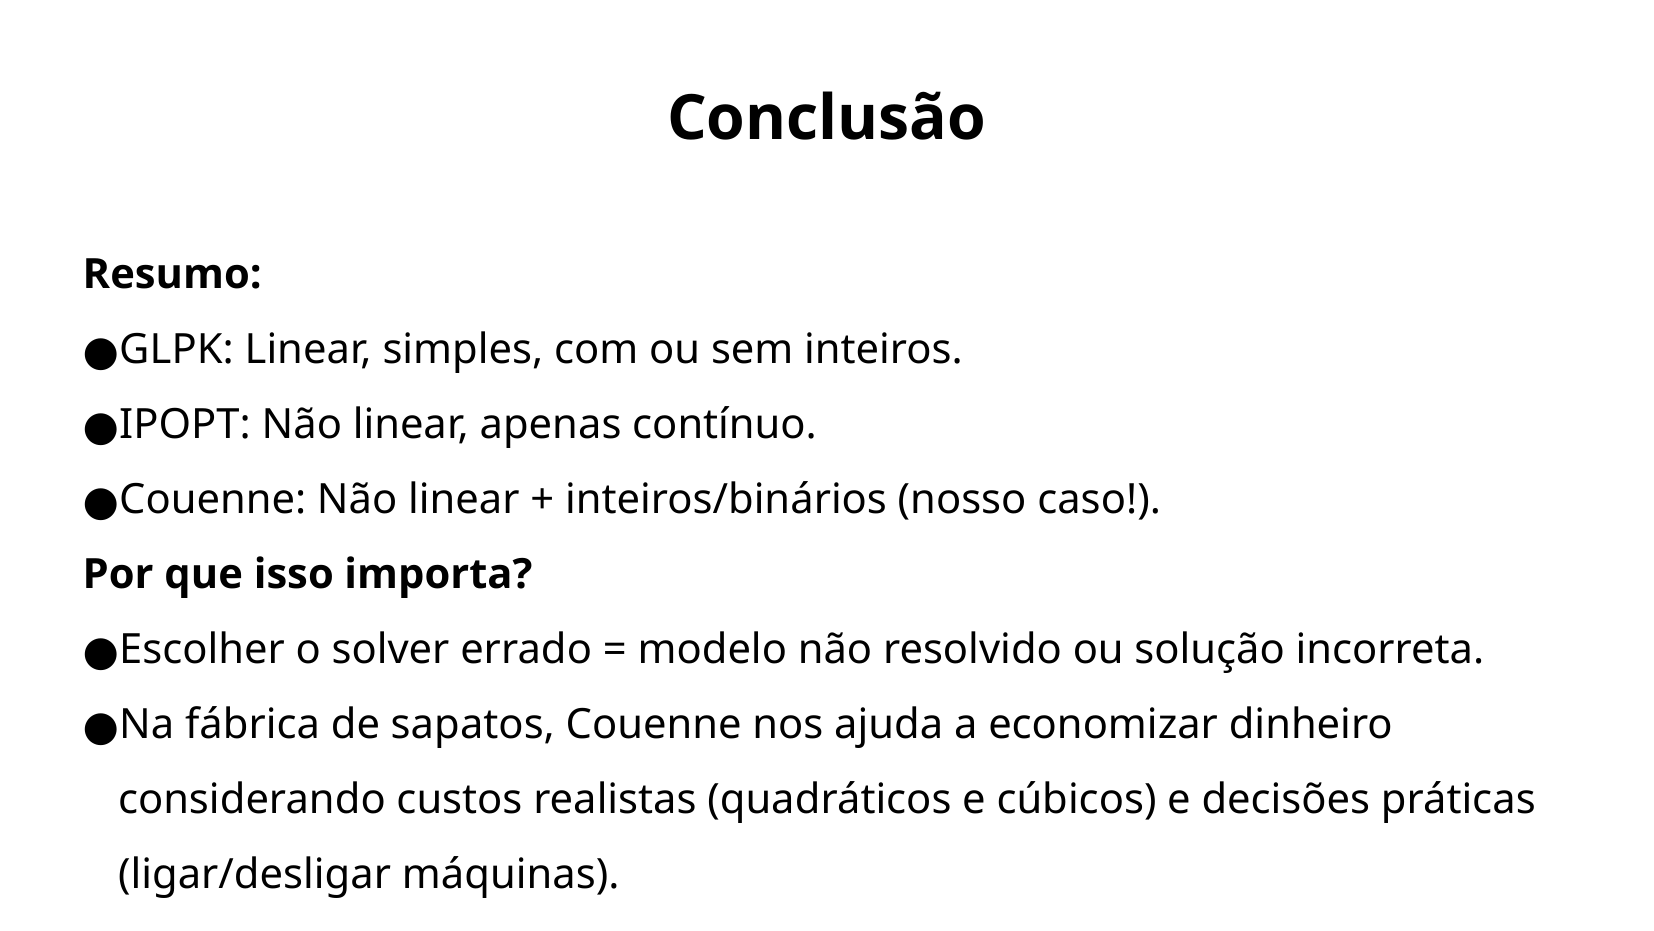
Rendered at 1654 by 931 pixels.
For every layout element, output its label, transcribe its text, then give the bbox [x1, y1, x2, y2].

text_box Conclusão [82, 37, 1571, 193]
text_box Resumo: GLPK: Linear, simples, com ou sem inteiros. IPOPT: Não linear, apenas contínuo. Couenne: Não linear + inteiros/binários (nosso caso!). Por que isso importa? Escolher o solver errado = modelo não resolvido ou solução incorreta. Na fábrica de sapatos, Couenne nos ajuda a economizar dinheiro considerando custos realistas (quadráticos e cúbicos) e decisões práticas (ligar/desligar máquinas). [82, 221, 1571, 857]
